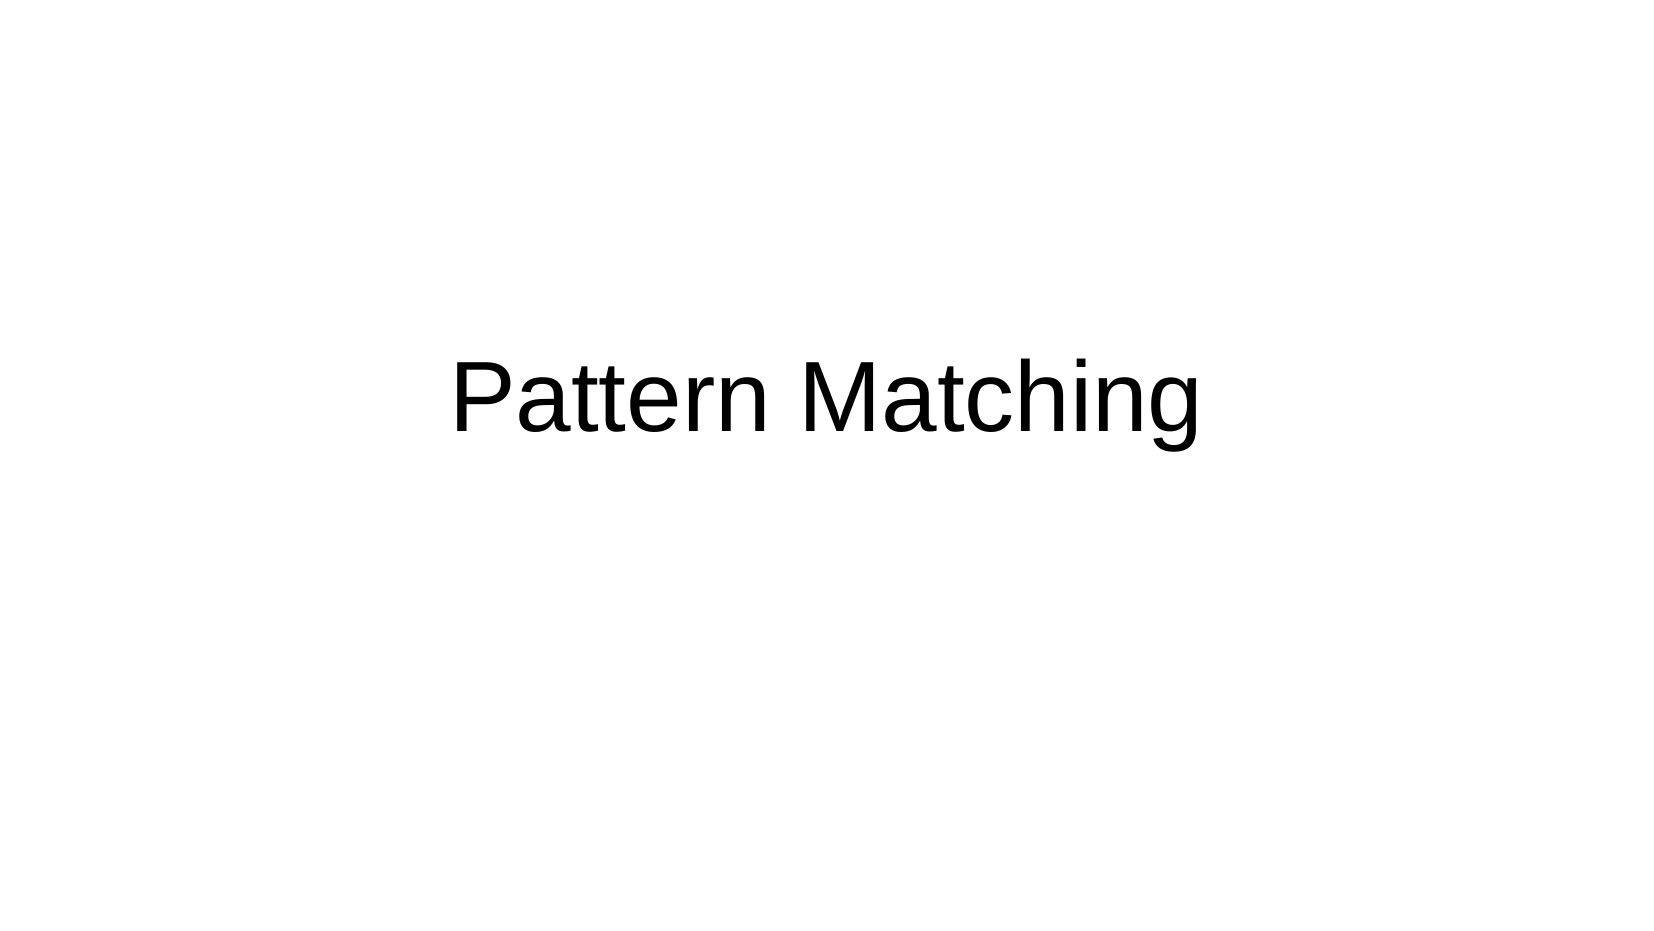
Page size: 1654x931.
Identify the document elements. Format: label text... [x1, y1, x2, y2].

subtitle Pattern Matching [82, 37, 1571, 757]
